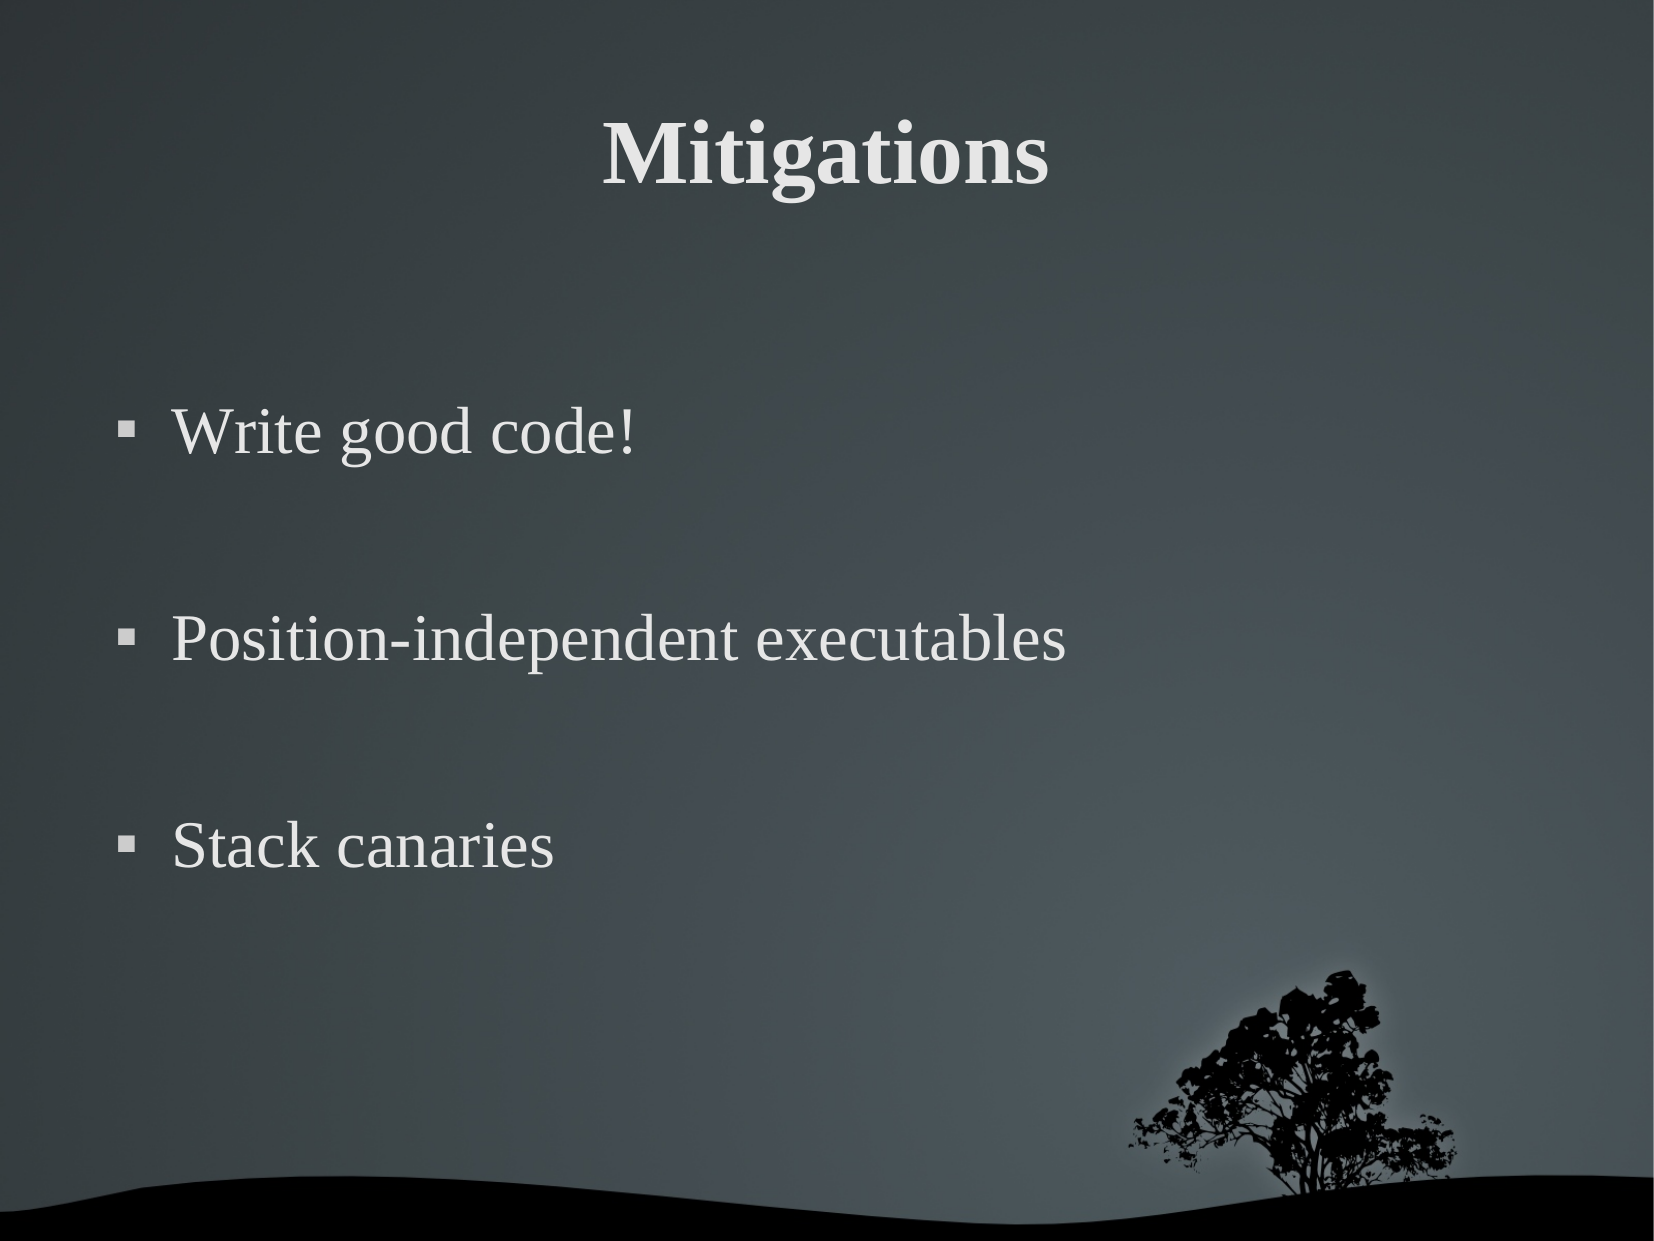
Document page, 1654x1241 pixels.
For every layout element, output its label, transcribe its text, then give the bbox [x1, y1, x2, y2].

picture [0, 0, 1654, 1241]
title Mitigations [82, 49, 1571, 257]
list Write good code! Position-independent executables Stack canaries [82, 290, 1571, 1109]
